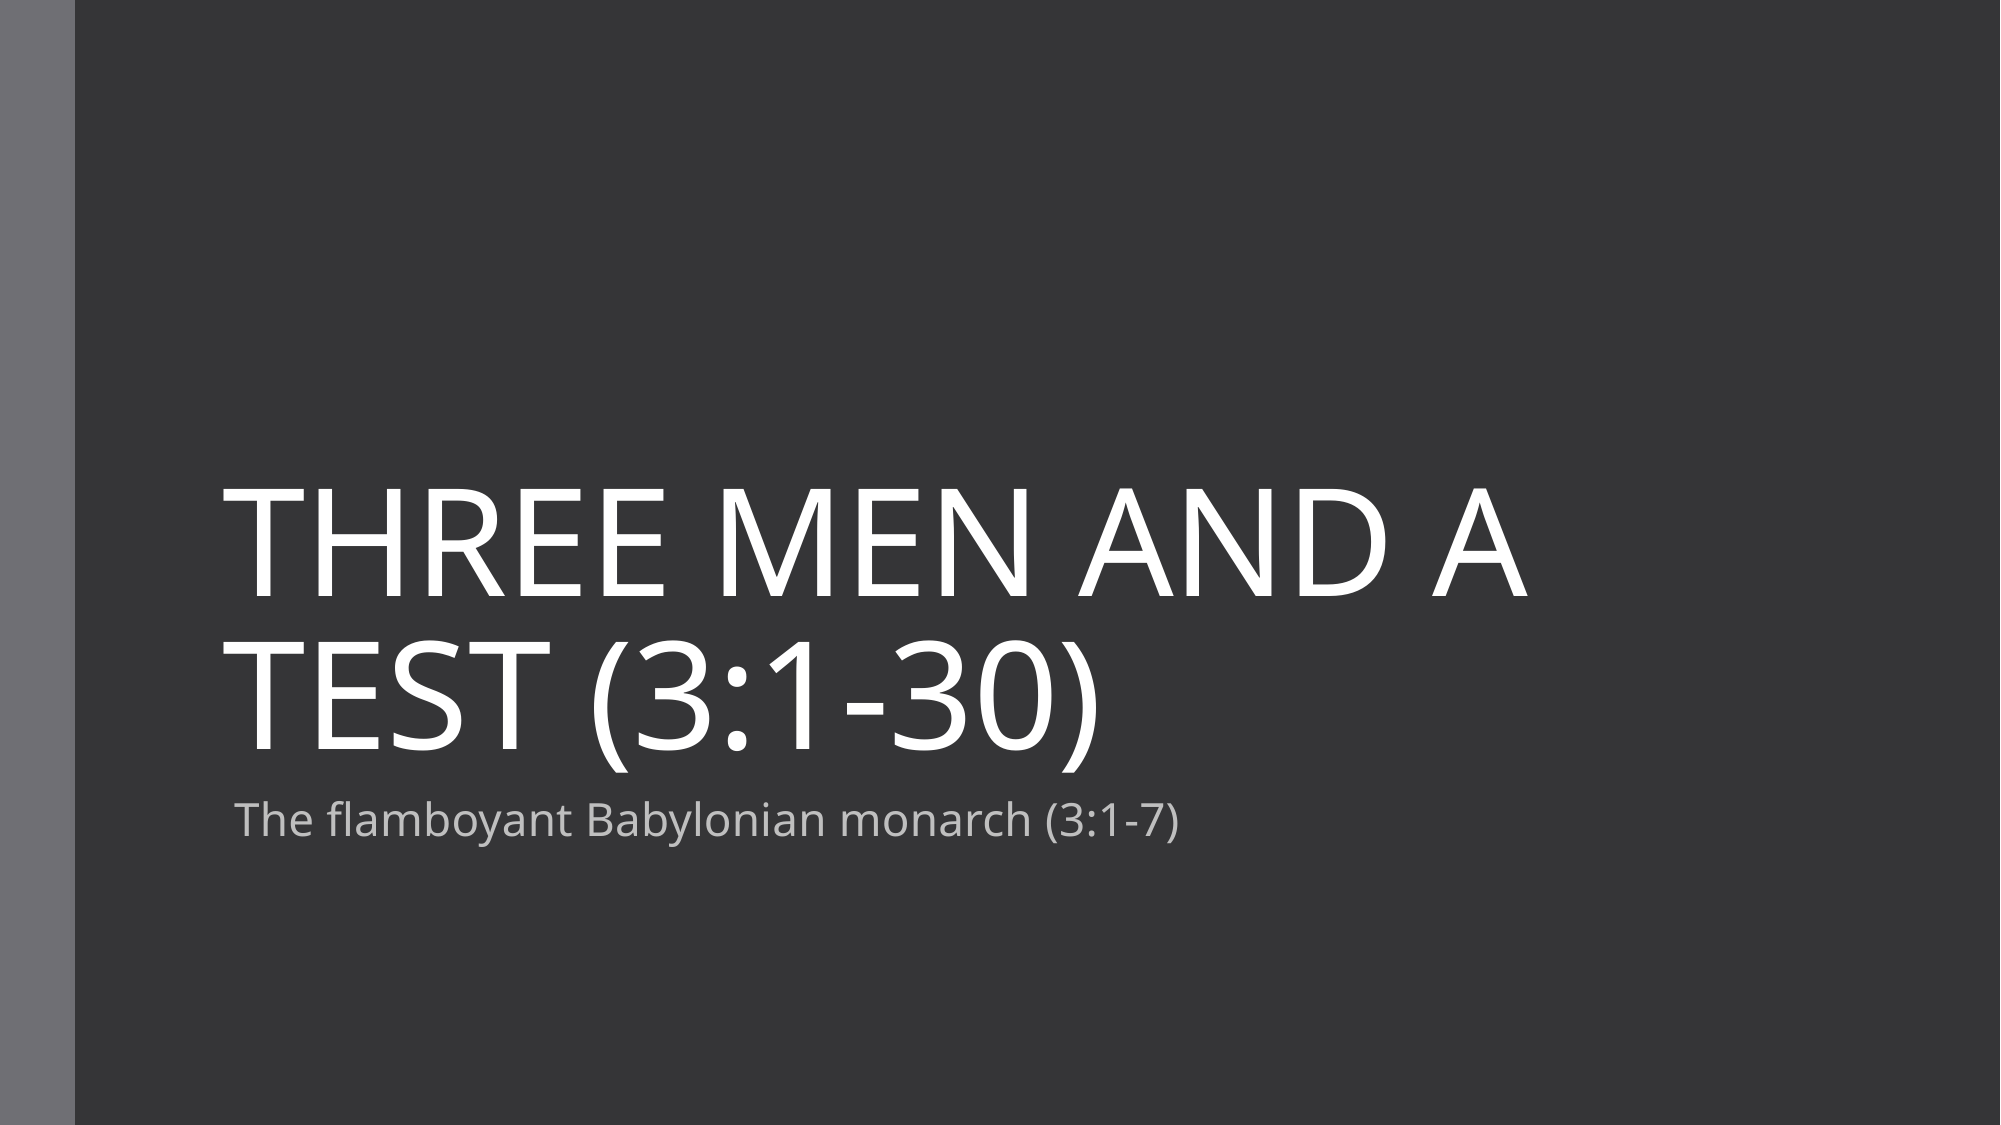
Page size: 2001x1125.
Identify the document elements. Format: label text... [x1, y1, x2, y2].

title THREE MEN AND A TEST (3:1-30) [206, 124, 1752, 787]
subtitle The flamboyant Babylonian monarch (3:1-7) [206, 787, 1752, 1066]
